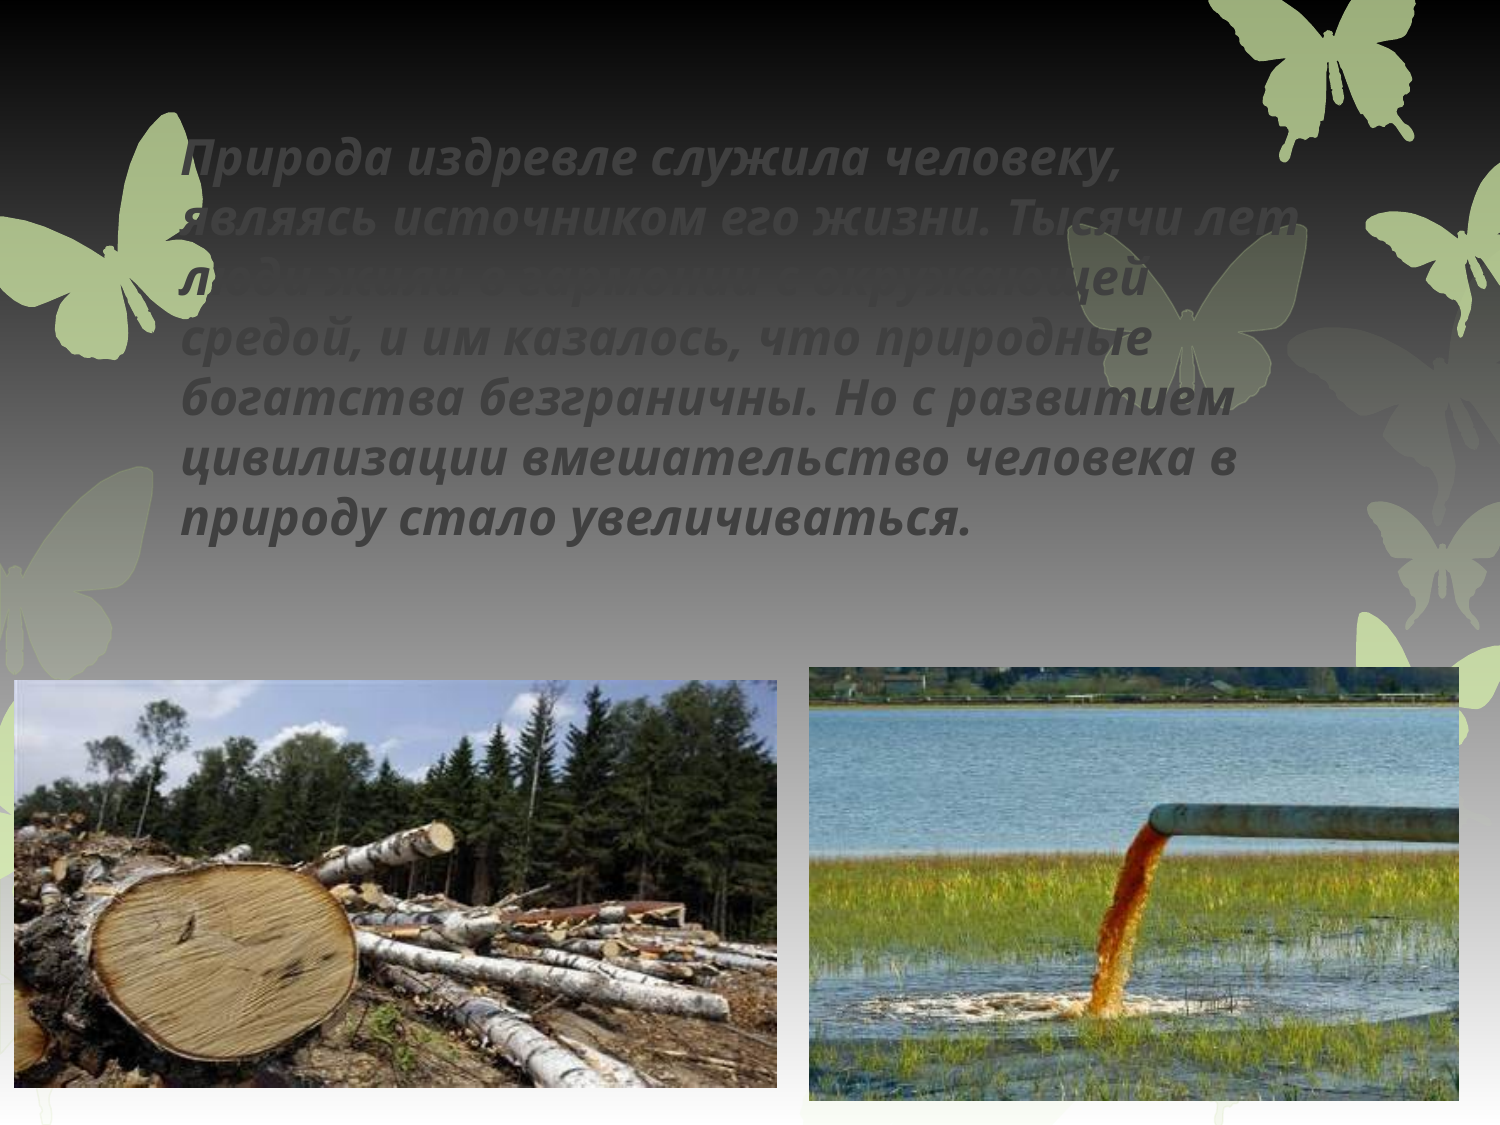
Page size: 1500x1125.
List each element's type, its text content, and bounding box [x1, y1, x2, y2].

picture [809, 667, 1459, 1102]
title Природа издревле служила человеку, являясь источником его жизни. Тысячи лет люди жили в гармонии с окружающей средой, и им казалось, что природные богатства безграничны. Но с развитием цивилизации вмешательство человека в природу стало увеличиваться. [165, 118, 1333, 508]
picture [14, 680, 777, 1088]
